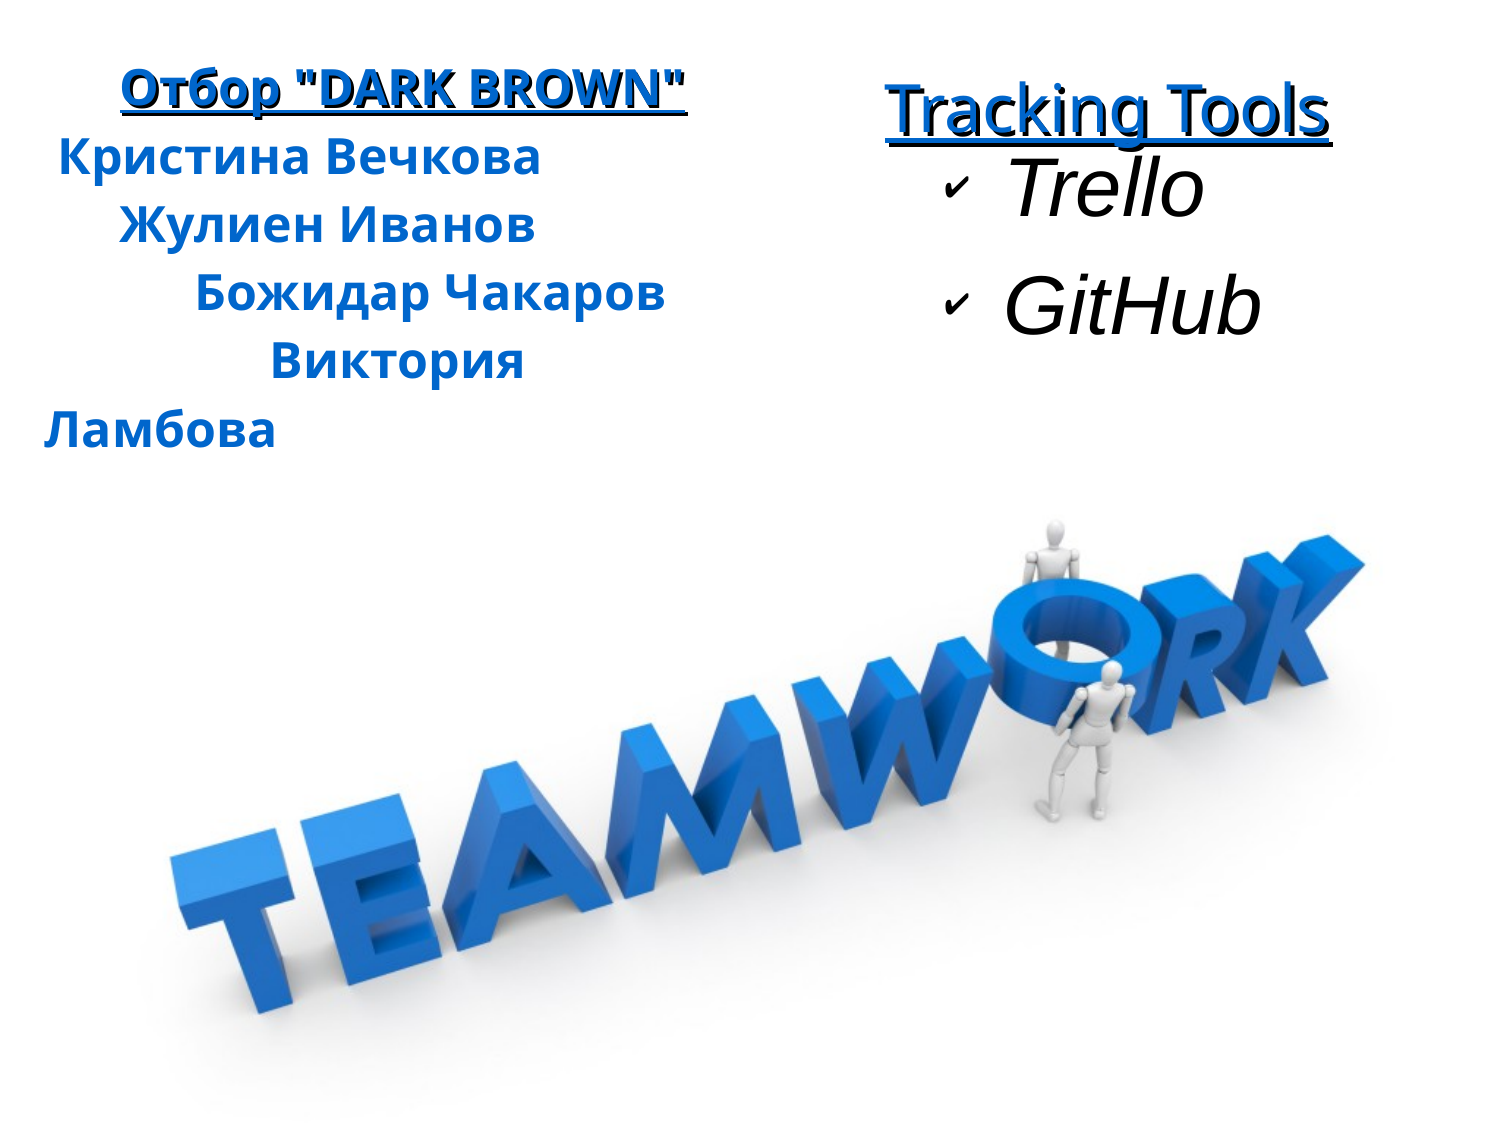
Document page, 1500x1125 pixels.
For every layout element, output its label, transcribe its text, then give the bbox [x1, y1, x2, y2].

picture [0, 374, 1500, 1125]
text_box Tracking Tools [870, 54, 1381, 136]
text_box Отбор "DARK BROWN" Кристина Вечкова Жулиен Иванов Божидар Чакаров Виктория Ламбова [30, 45, 766, 408]
text_box Trello GitHub [930, 134, 1301, 361]
